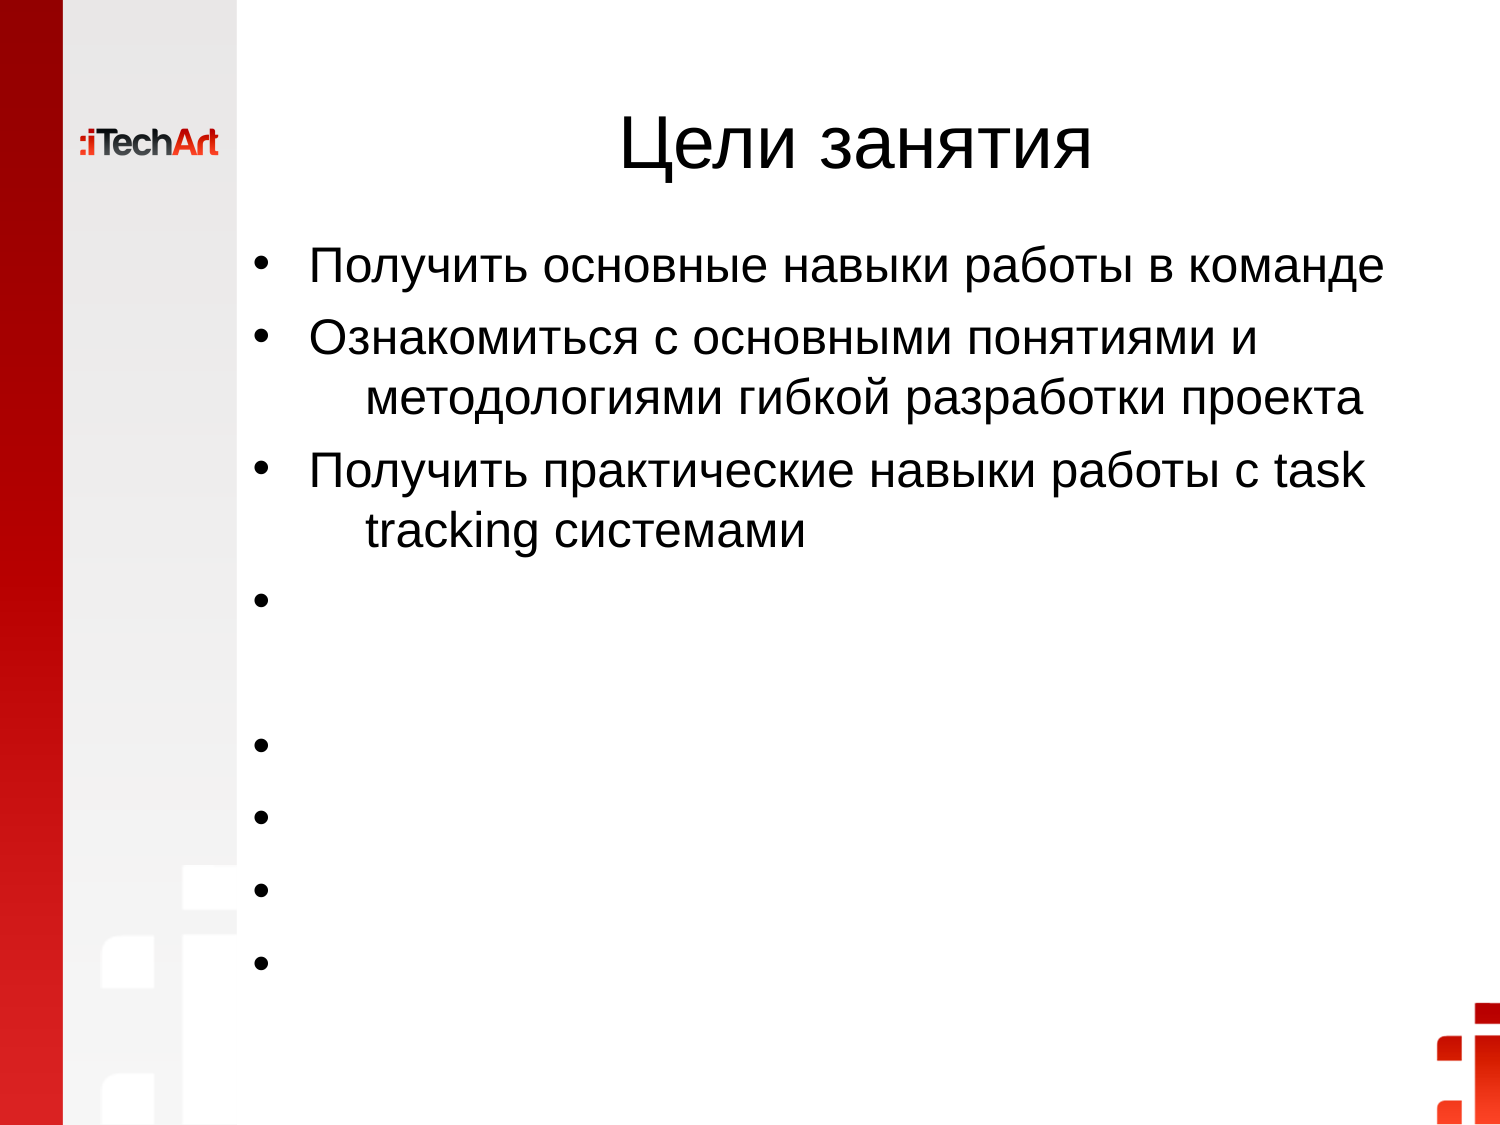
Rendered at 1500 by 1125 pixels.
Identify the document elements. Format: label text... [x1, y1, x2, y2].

title Цели занятия [262, 45, 1450, 224]
picture [0, 0, 1500, 1125]
list Получить основные навыки работы в команде Ознакомиться с основными понятиями и методологиями гибкой разработки проекта Получить практические навыки работы с task tracking системами [237, 224, 1463, 1088]
